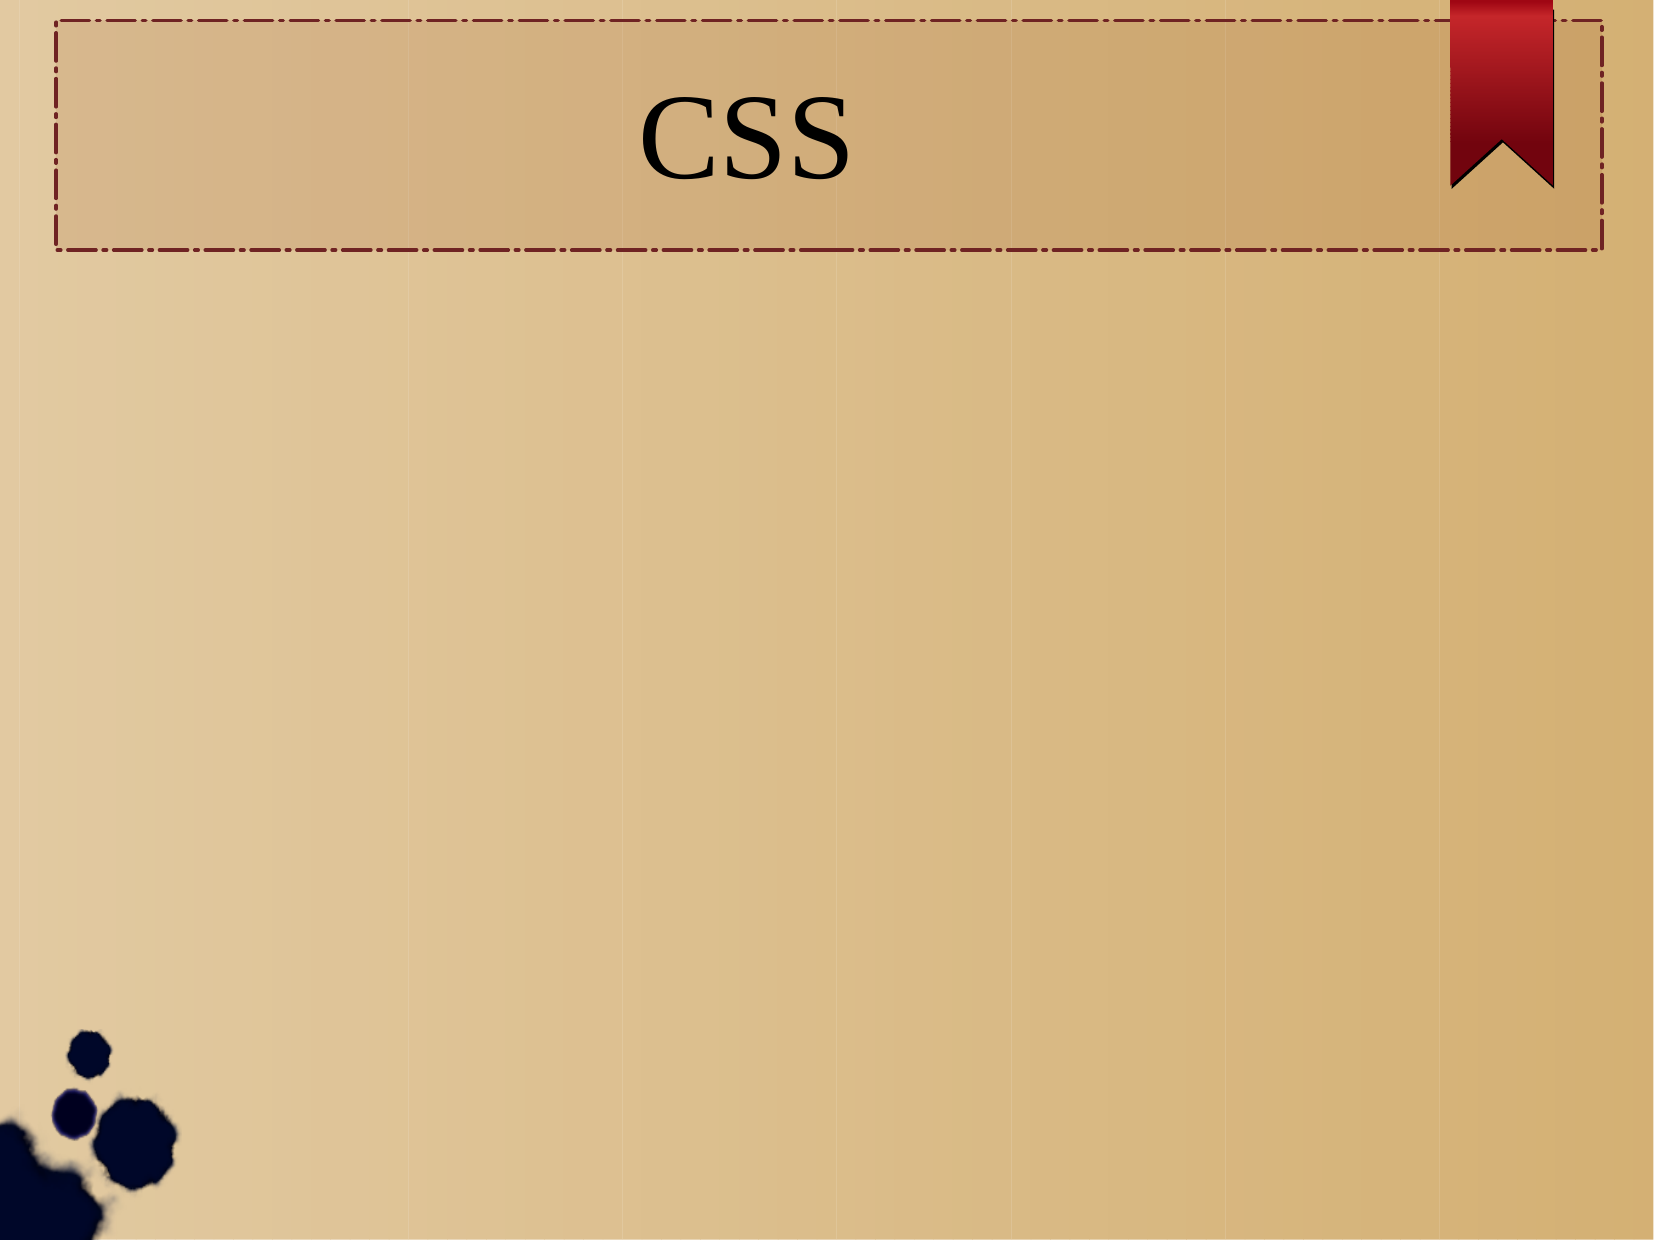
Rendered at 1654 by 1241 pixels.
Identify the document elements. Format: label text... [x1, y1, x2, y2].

title CSS [82, 47, 1412, 229]
